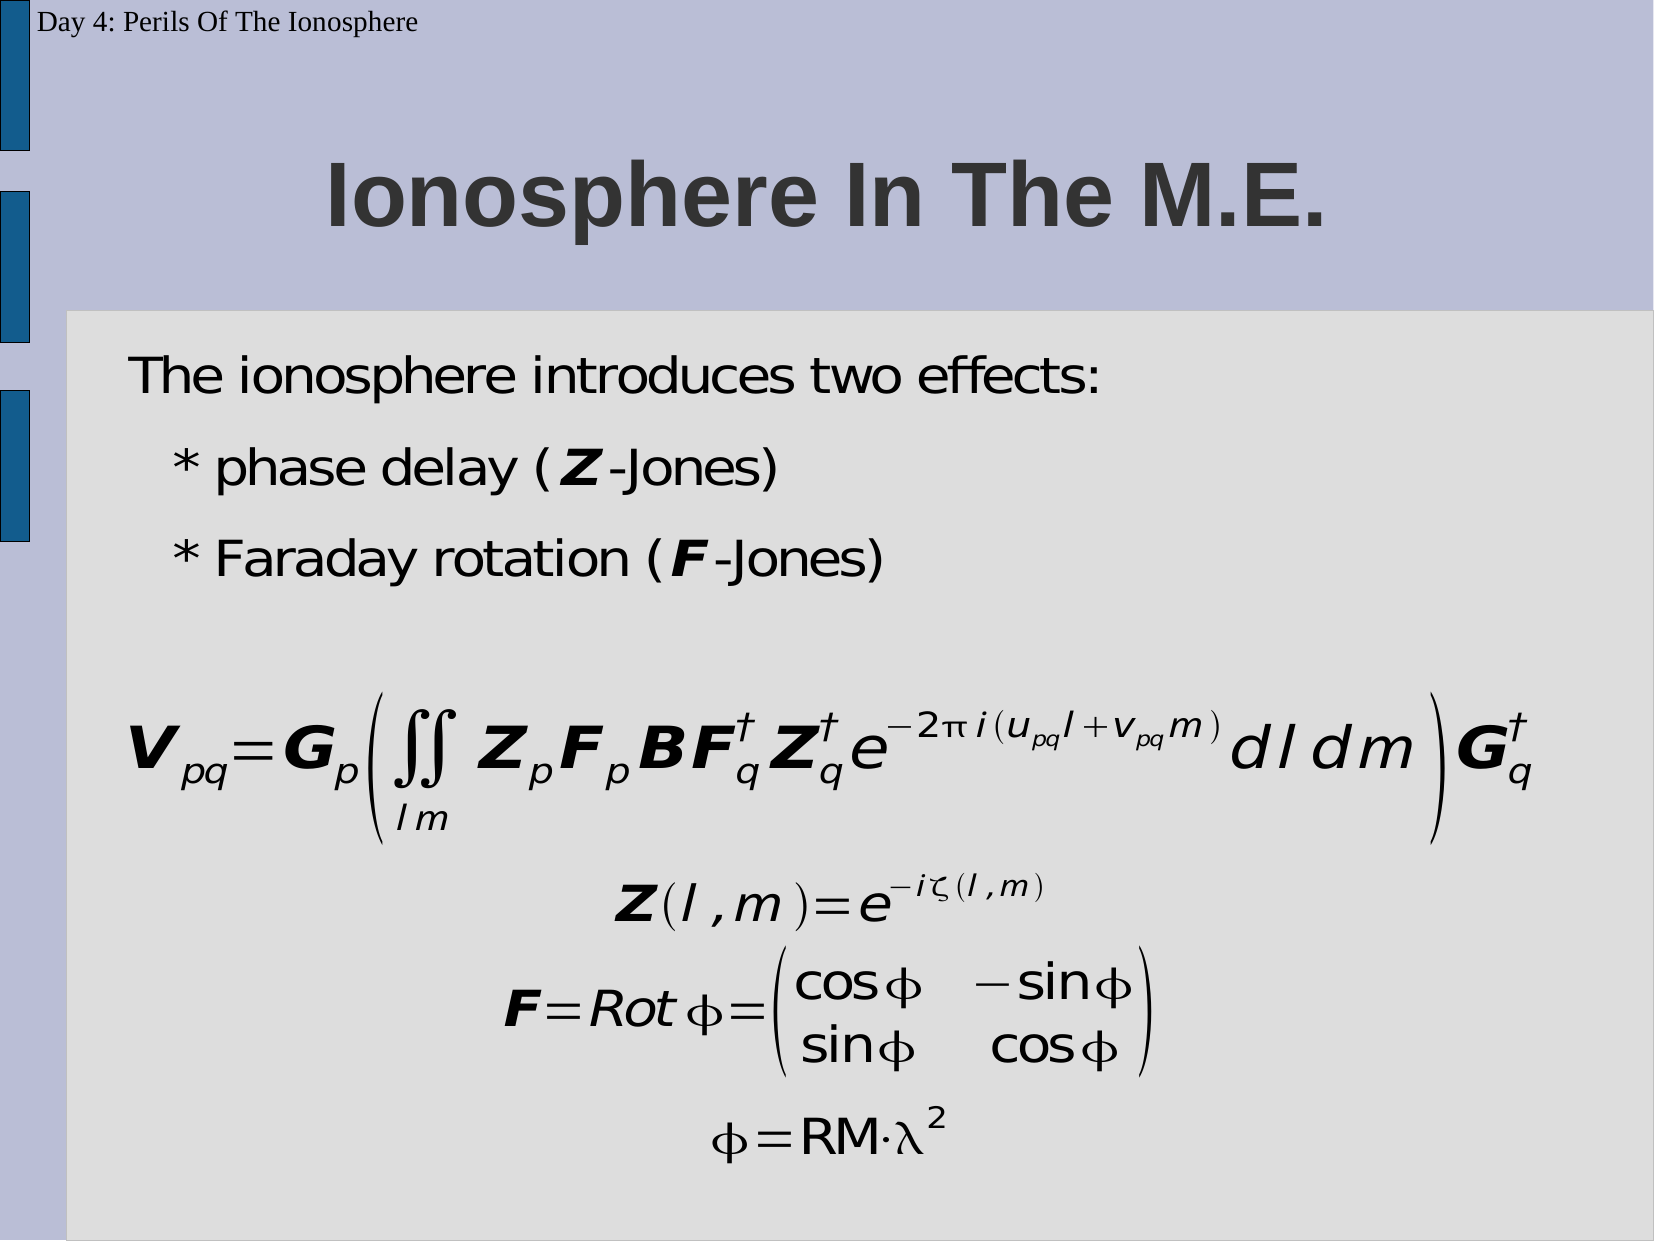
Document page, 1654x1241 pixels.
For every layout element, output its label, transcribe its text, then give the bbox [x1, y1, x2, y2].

chart [118, 324, 1537, 1241]
title Ionosphere In The M.E. [121, 91, 1534, 299]
